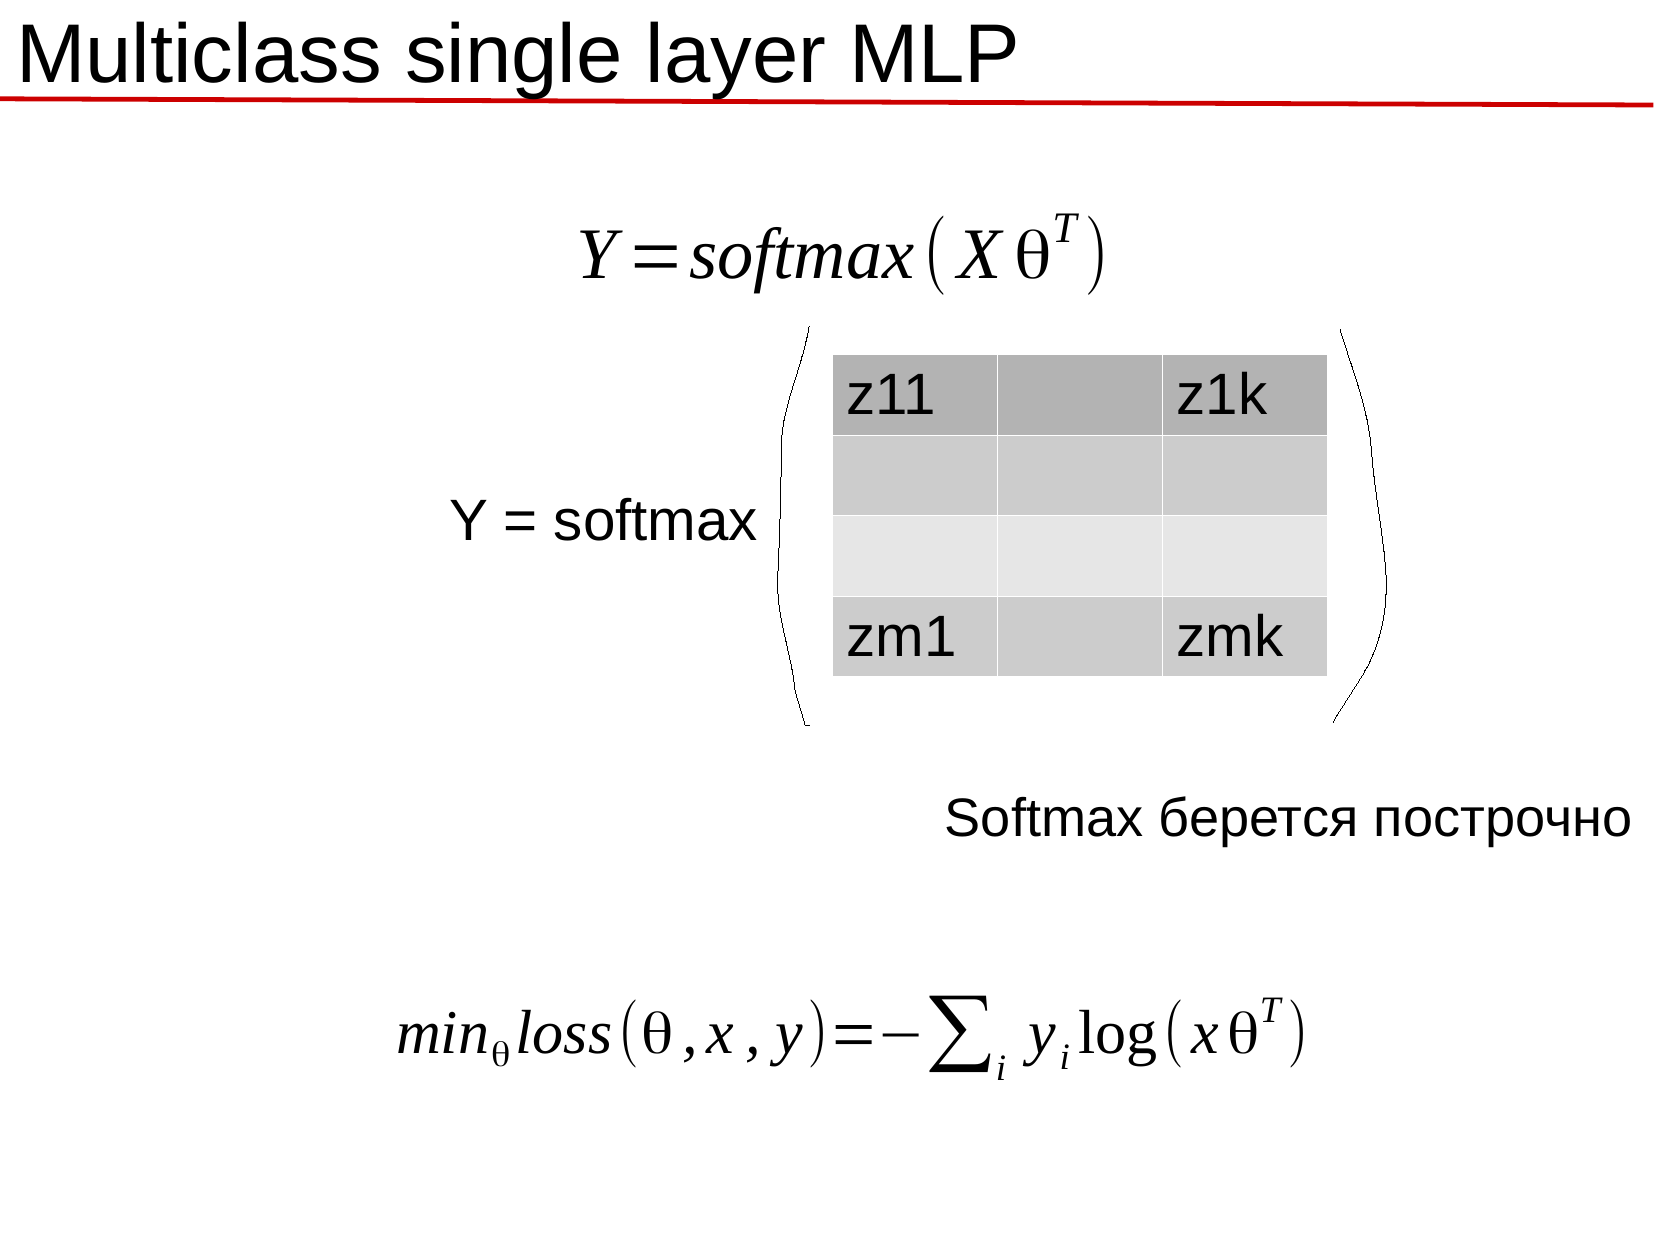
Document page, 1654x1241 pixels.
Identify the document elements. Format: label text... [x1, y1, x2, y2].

table_header z11 [833, 355, 997, 435]
table_header [998, 355, 1162, 435]
table_cell [833, 516, 997, 596]
table_cell [998, 516, 1162, 596]
chart [570, 204, 1116, 300]
table_cell [833, 436, 997, 515]
table_cell [998, 436, 1162, 515]
table_cell [1163, 436, 1327, 515]
text_box Multiclass single layer MLP [1, 0, 1231, 109]
text_box Softmax берется построчно [930, 779, 1654, 856]
table_header z1k [1163, 355, 1327, 435]
text_box Y = softmax [435, 480, 916, 560]
chart [390, 990, 1315, 1089]
table_cell zmk [1163, 597, 1327, 676]
table_cell zm1 [833, 597, 997, 676]
table_cell [998, 597, 1162, 676]
table_cell [1163, 516, 1327, 596]
